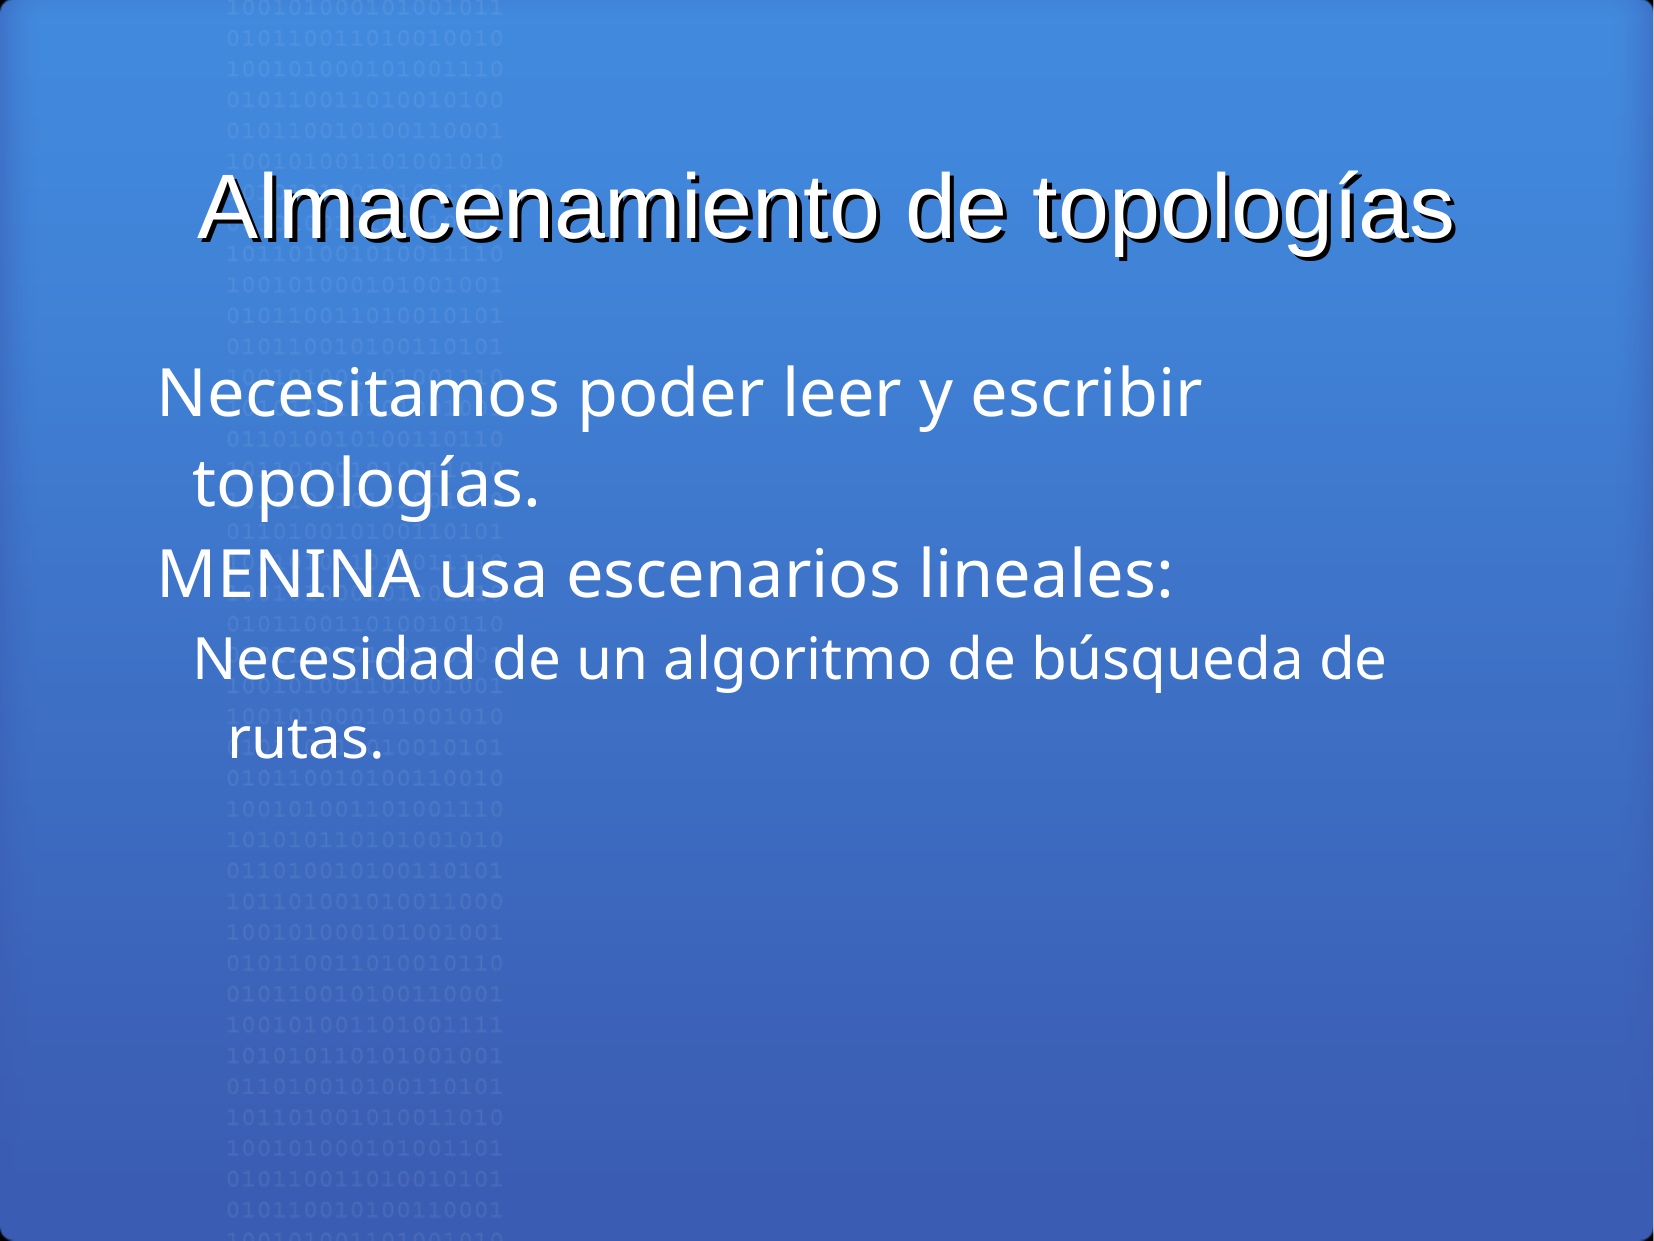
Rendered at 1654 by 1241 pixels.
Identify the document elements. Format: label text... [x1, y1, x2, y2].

picture [0, 0, 1654, 1241]
subtitle Necesitamos poder leer y escribir topologías. MENINA usa escenarios lineales: Necesidad de un algoritmo de búsqueda de rutas. [121, 352, 1534, 1119]
title Almacenamiento de topologías [121, 110, 1534, 303]
